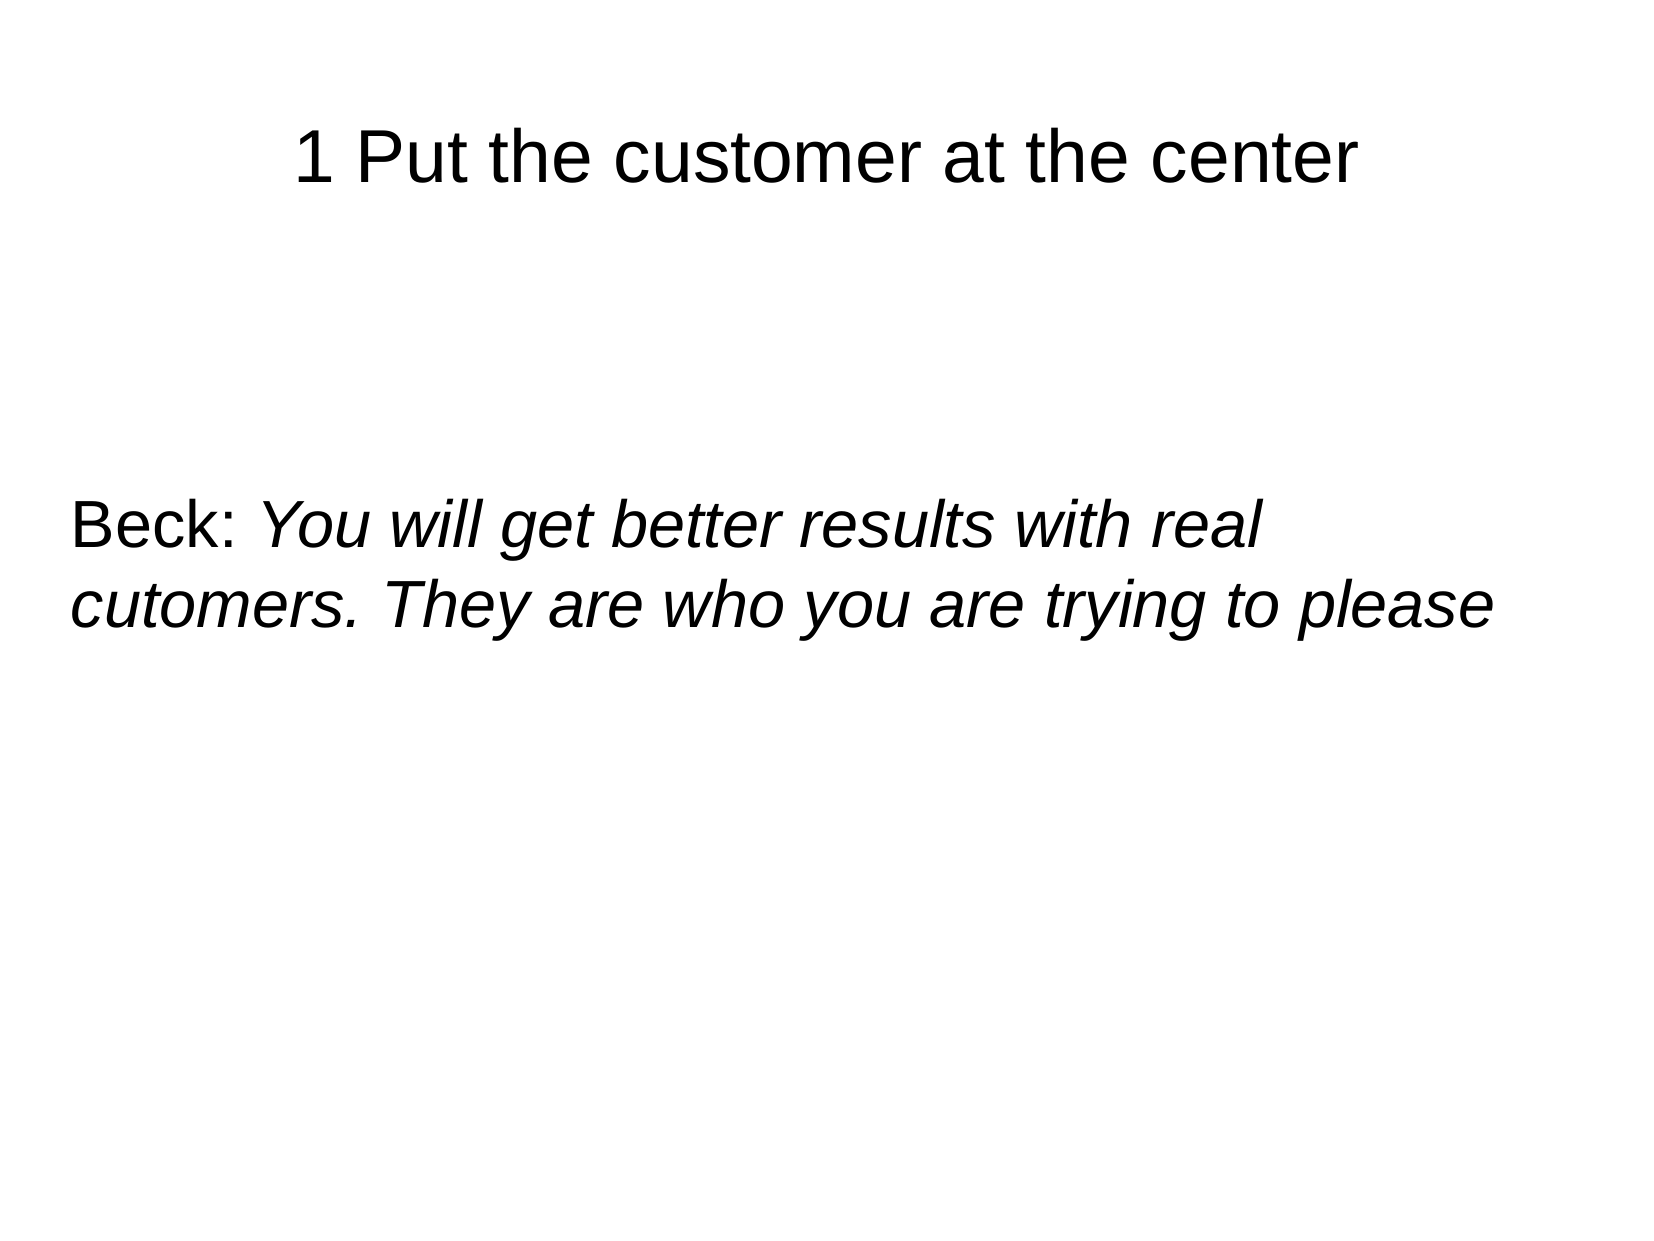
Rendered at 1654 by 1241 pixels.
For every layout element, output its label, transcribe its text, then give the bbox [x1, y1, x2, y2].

title 1 Put the customer at the center [82, 49, 1571, 257]
list Beck: You will get better results with real cutomers. They are who you are trying to please [70, 480, 1560, 768]
